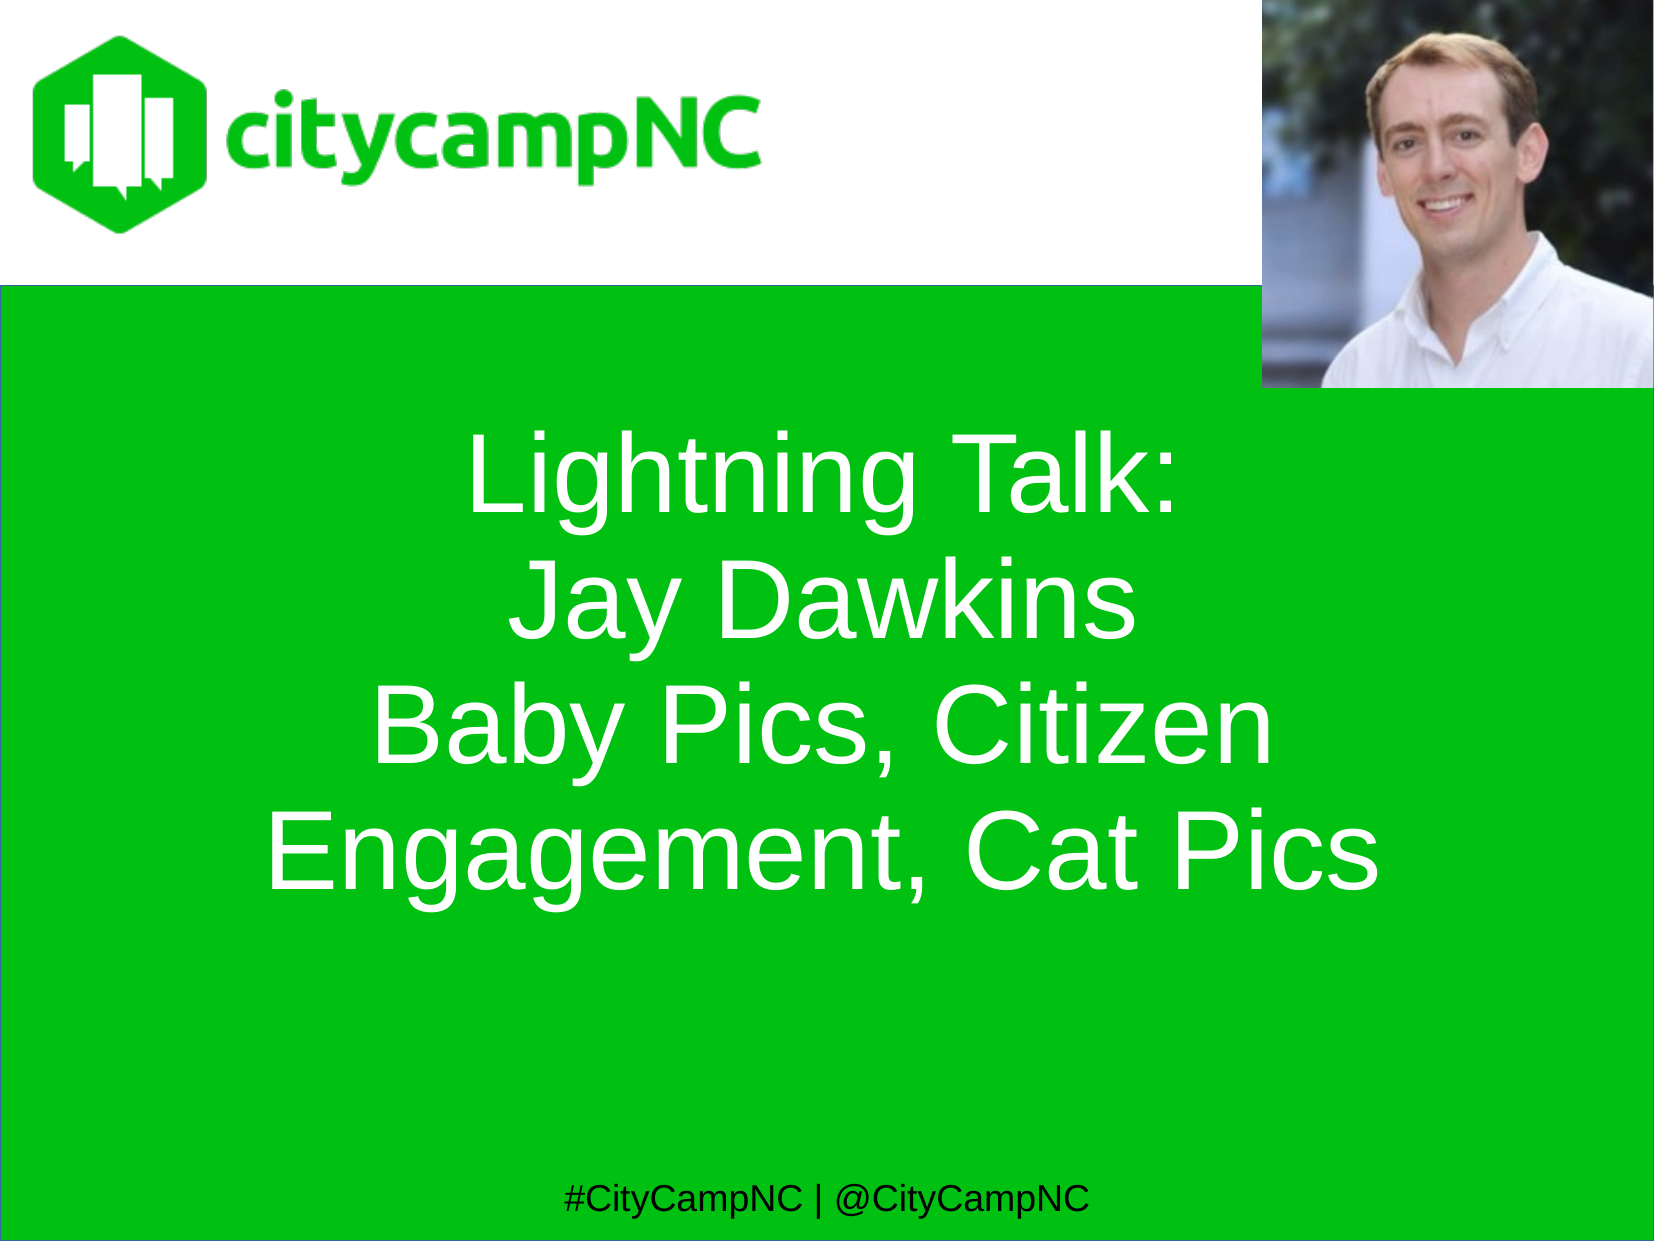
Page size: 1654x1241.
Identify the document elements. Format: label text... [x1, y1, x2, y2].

subtitle Lightning Talk: Jay Dawkins Baby Pics, Citizen Engagement, Cat Pics [75, 315, 1571, 1010]
picture [0, 3, 794, 267]
picture [1262, 0, 1654, 388]
